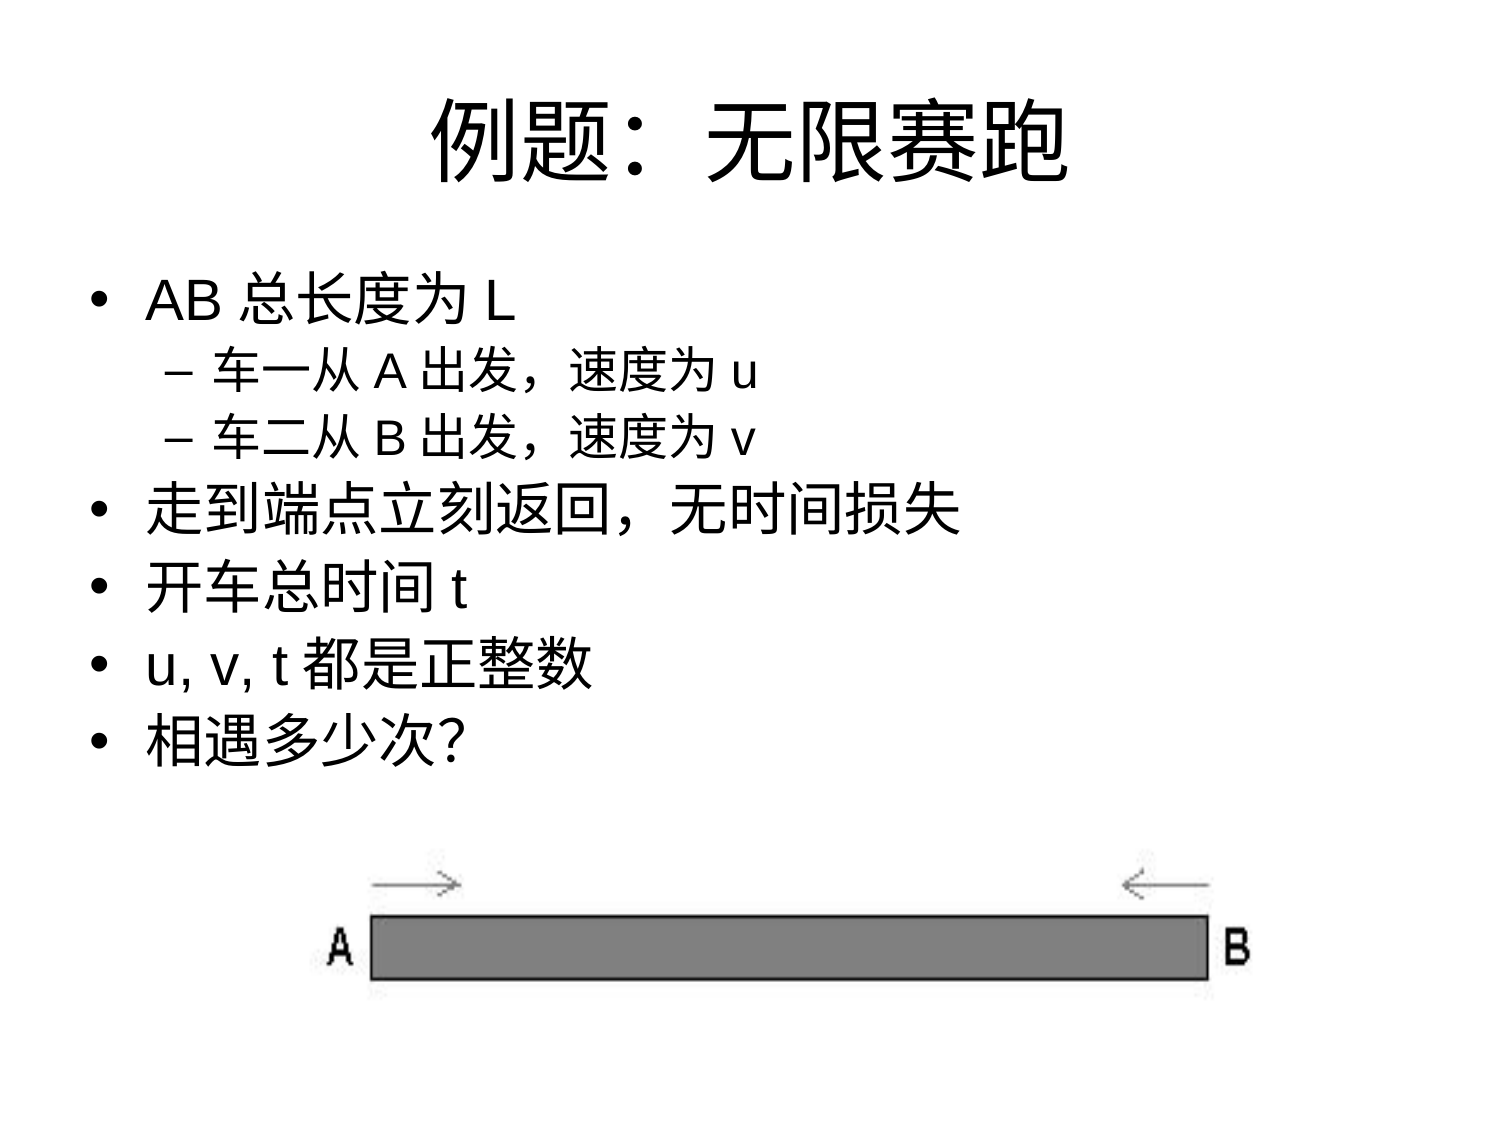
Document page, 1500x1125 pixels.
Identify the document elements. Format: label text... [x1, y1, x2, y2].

list AB总长度为L 车一从A出发，速度为u 车二从B出发，速度为v 走到端点立刻返回，无时间损失 开车总时间t u, v, t都是正整数 相遇多少次？ [74, 262, 1388, 832]
picture [253, 800, 1332, 1012]
title 例题：无限赛跑 [75, 45, 1426, 233]
